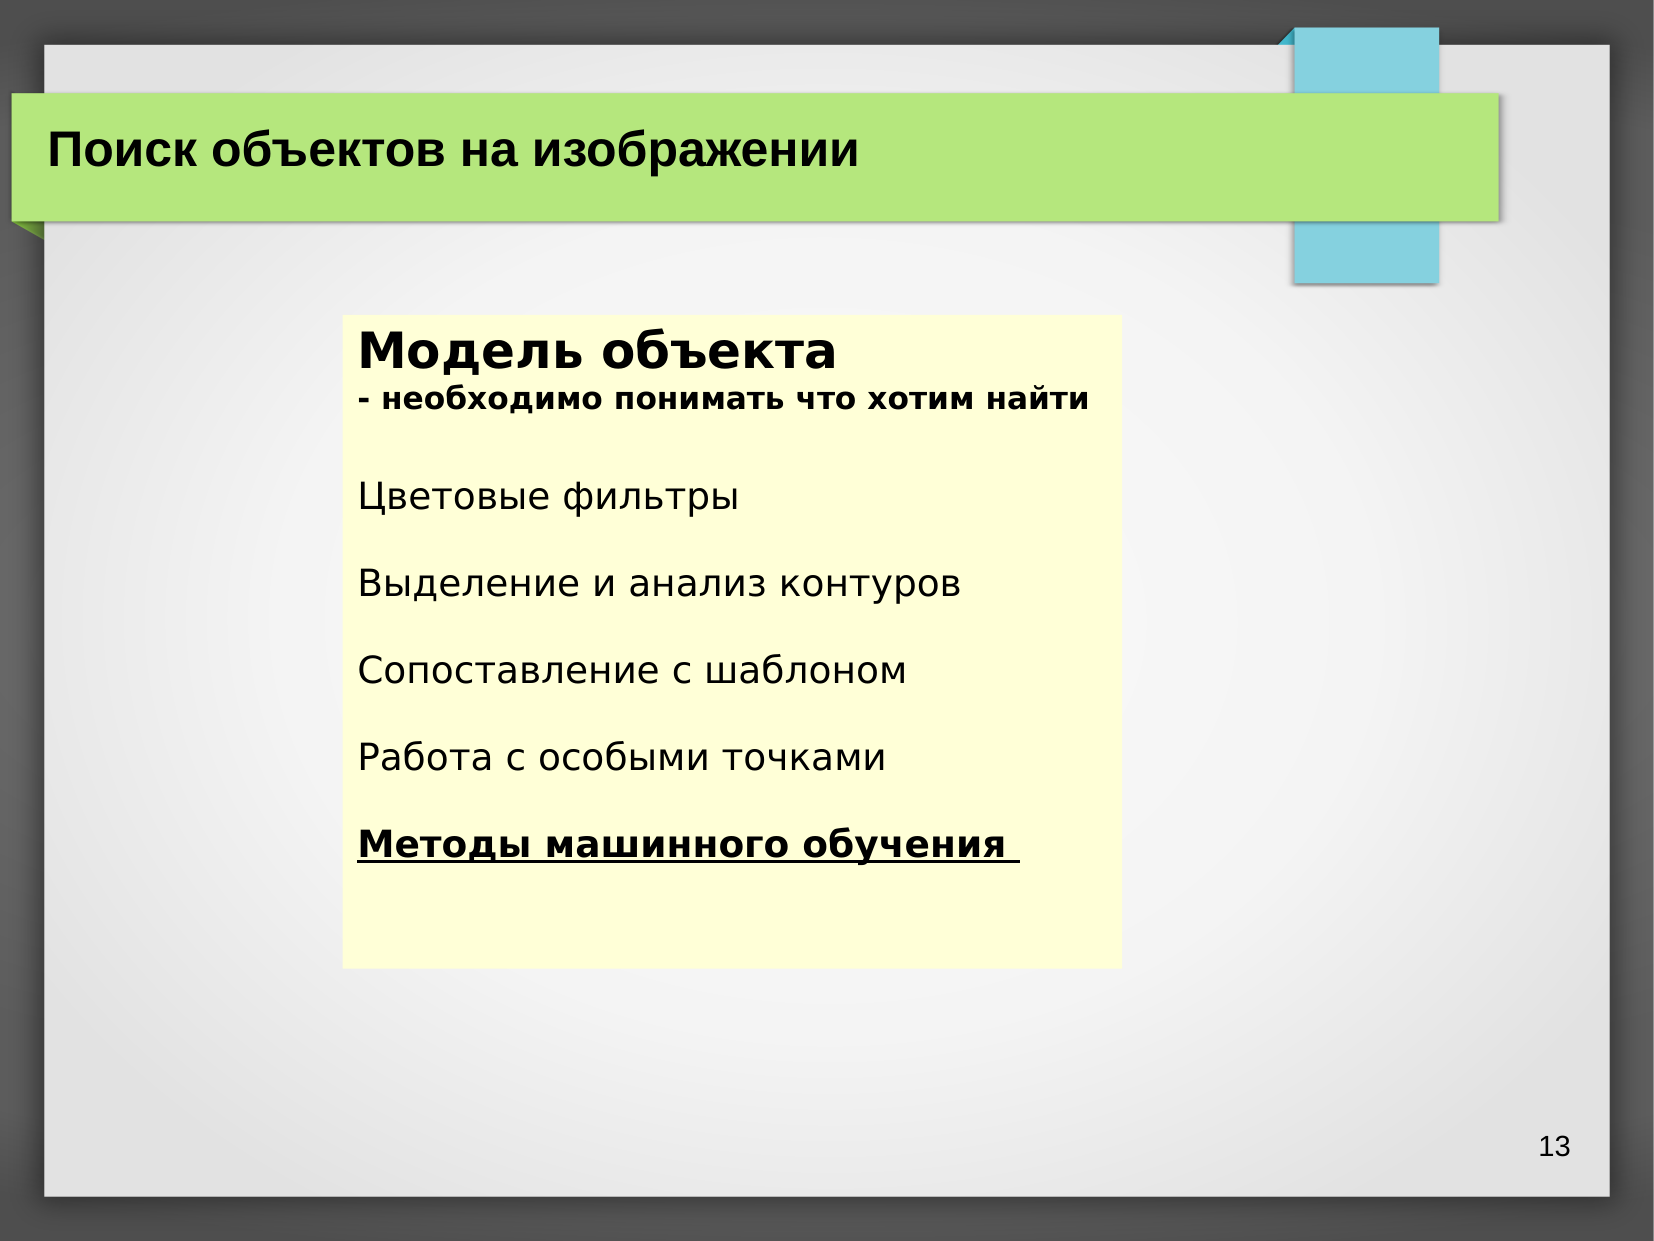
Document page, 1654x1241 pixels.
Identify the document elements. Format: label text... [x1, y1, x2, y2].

title Поиск объектов на изображении [47, 120, 1004, 177]
picture [0, 0, 1654, 1241]
text_box Модель объекта - необходимо понимать что хотим найти Цветовые фильтры Выделение и анализ контуров Сопоставление с шаблоном Работа с особыми точками Методы машинного обучения [342, 314, 1123, 969]
